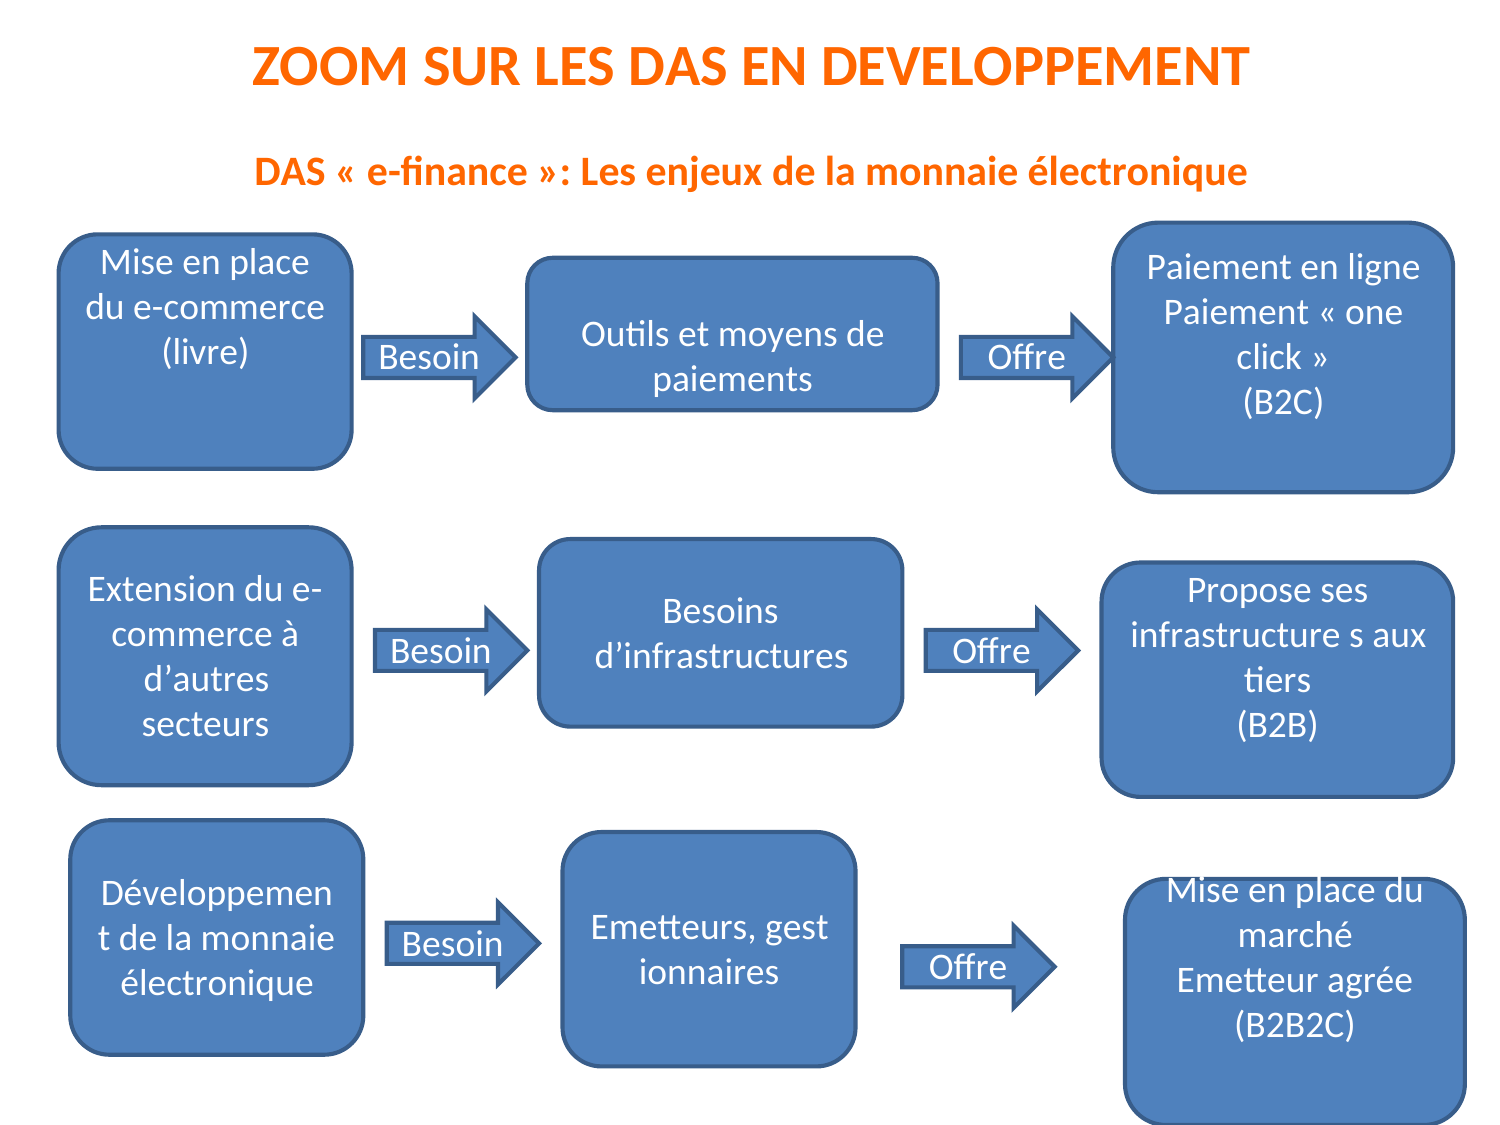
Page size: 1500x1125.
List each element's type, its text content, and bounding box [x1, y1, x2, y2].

text_box Emetteurs, gest [590, 911, 830, 950]
text_box Offre [987, 341, 1067, 380]
text_box t de la monnaie [97, 922, 344, 960]
text_box du e-commerce [85, 290, 343, 329]
text_box d’autres [143, 663, 279, 702]
text_box DAS « e-finance »: Les enjeux de la monnaie électronique [254, 153, 1249, 196]
text_box Offre [952, 634, 1031, 673]
text_box Besoin [401, 927, 504, 966]
text_box ZOOM SUR LES DAS EN DEVELOPPEMENT [252, 41, 1265, 101]
text_box commerce à [111, 618, 317, 657]
text_box ionnaires [638, 956, 780, 995]
text_box Propose ses [1187, 574, 1378, 612]
text_box [0, 0, 1500, 1125]
text_box Extension du e- [87, 573, 323, 612]
text_box Développemen [100, 877, 334, 915]
text_box Besoin [378, 341, 481, 380]
text_box (B2C) [1242, 386, 1325, 425]
text_box (B2B2C) [1234, 1009, 1365, 1047]
text_box électronique [120, 967, 314, 1005]
text_box infrastructure s aux [1130, 619, 1436, 657]
text_box Mise en place du [1165, 873, 1433, 912]
text_box [1128, 882, 1462, 1122]
text_box Outils et moyens de [580, 318, 894, 357]
text_box Mise en place [99, 245, 319, 284]
text_box (B2B) [1236, 709, 1319, 748]
text_box Emetteur agrée [1176, 964, 1414, 1002]
text_box tiers [1244, 664, 1321, 702]
text_box secteurs [141, 708, 279, 747]
text_box Besoins [662, 594, 788, 633]
text_box paiements [652, 363, 822, 402]
text_box d’infrastructures [594, 639, 858, 678]
text_box Besoin [390, 634, 493, 673]
text_box Paiement en ligne [1146, 251, 1422, 290]
text_box Paiement « one [1163, 296, 1413, 335]
text_box marché [1237, 919, 1354, 957]
text_box (livre) [161, 336, 250, 374]
text_box click » [1236, 341, 1330, 380]
text_box Offre [928, 951, 1008, 990]
